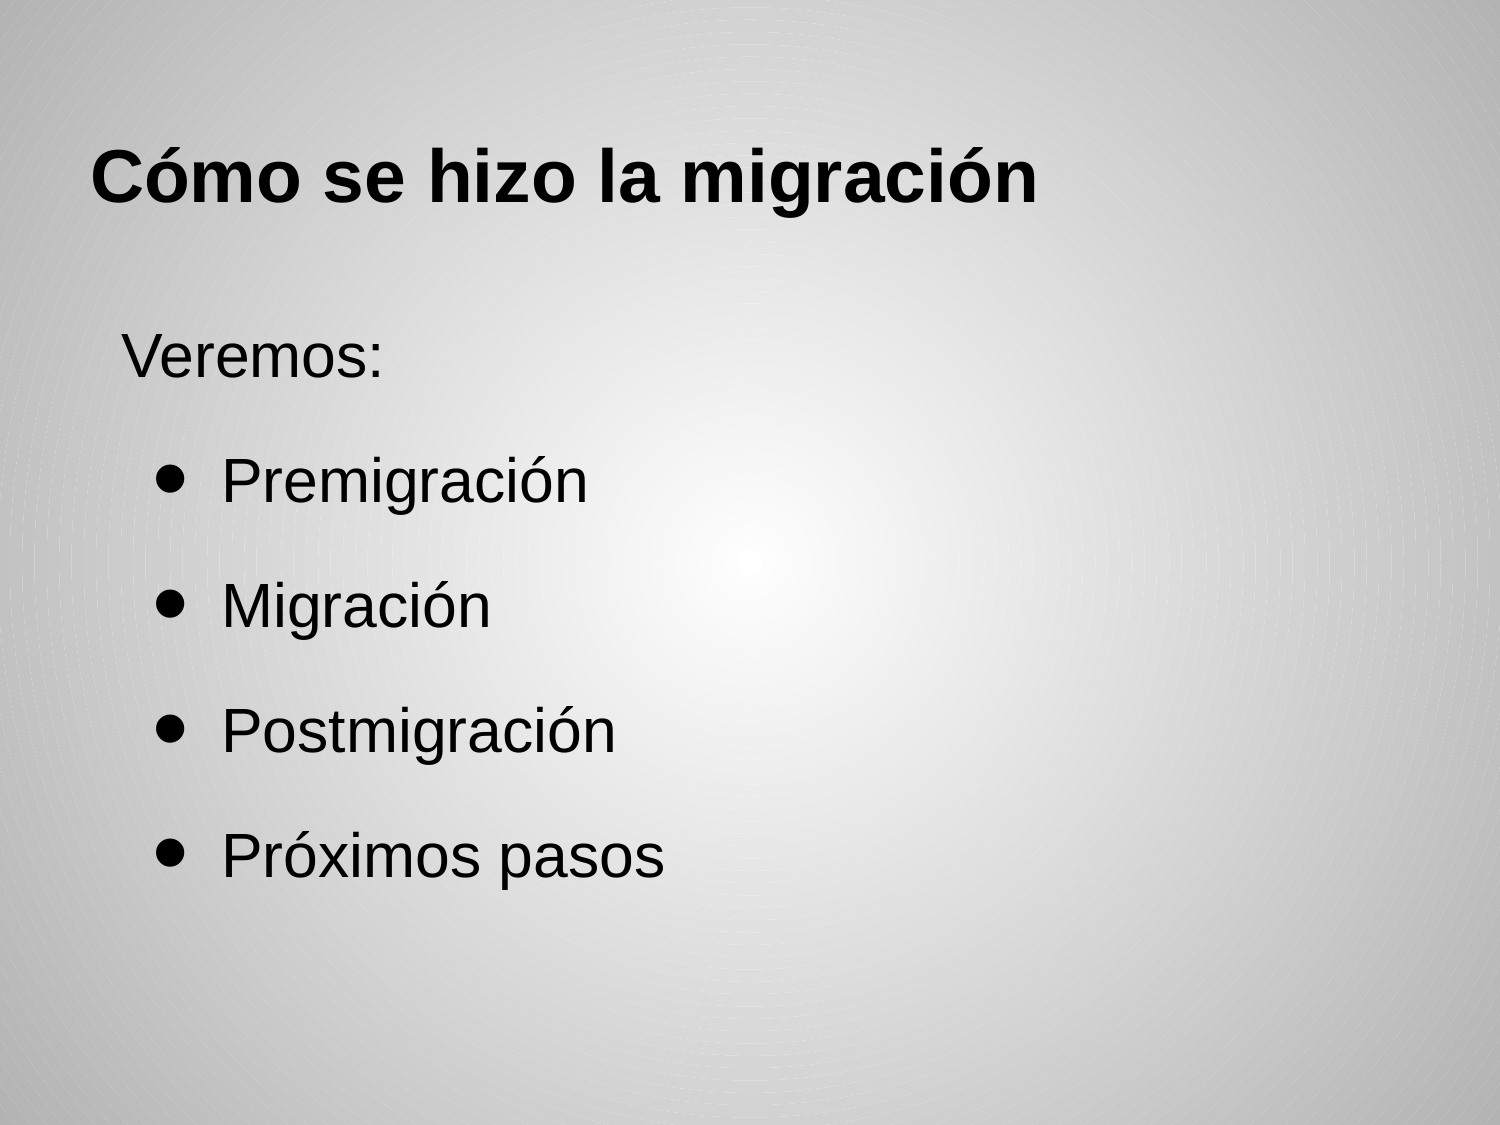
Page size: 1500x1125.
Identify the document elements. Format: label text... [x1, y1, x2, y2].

title Cómo se hizo la migración [75, 45, 1425, 233]
list Veremos: Premigración Migración Postmigración Próximos pasos [75, 262, 1425, 1078]
